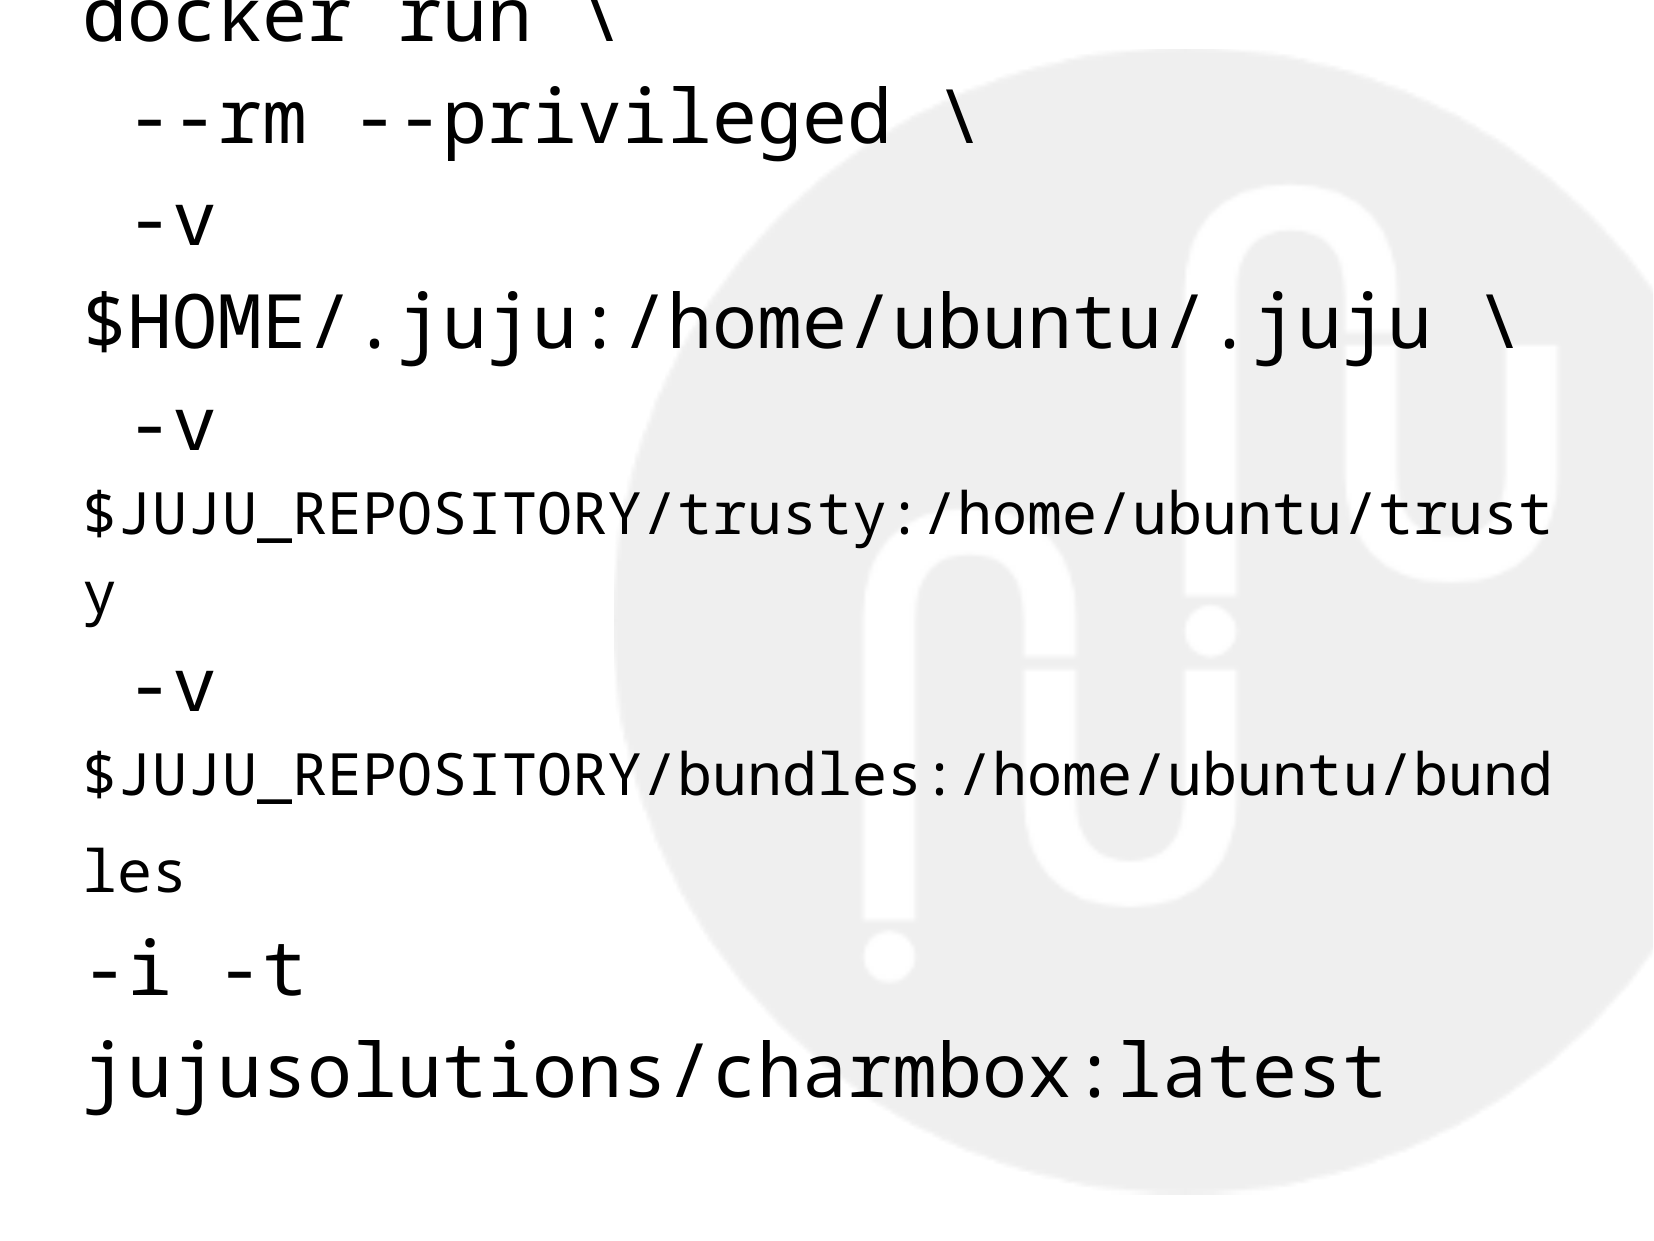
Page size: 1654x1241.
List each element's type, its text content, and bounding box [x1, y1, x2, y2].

subtitle docker run \ --rm --privileged \ -v $HOME/.juju:/home/ubuntu/.juju \ -v $JUJU_REPOSITORY/trusty:/home/ubuntu/trusty -v $JUJU_REPOSITORY/bundles:/home/ubuntu/bundles -i -t jujusolutions/charmbox:latest [82, 60, 1571, 1021]
picture [614, 49, 1654, 1195]
